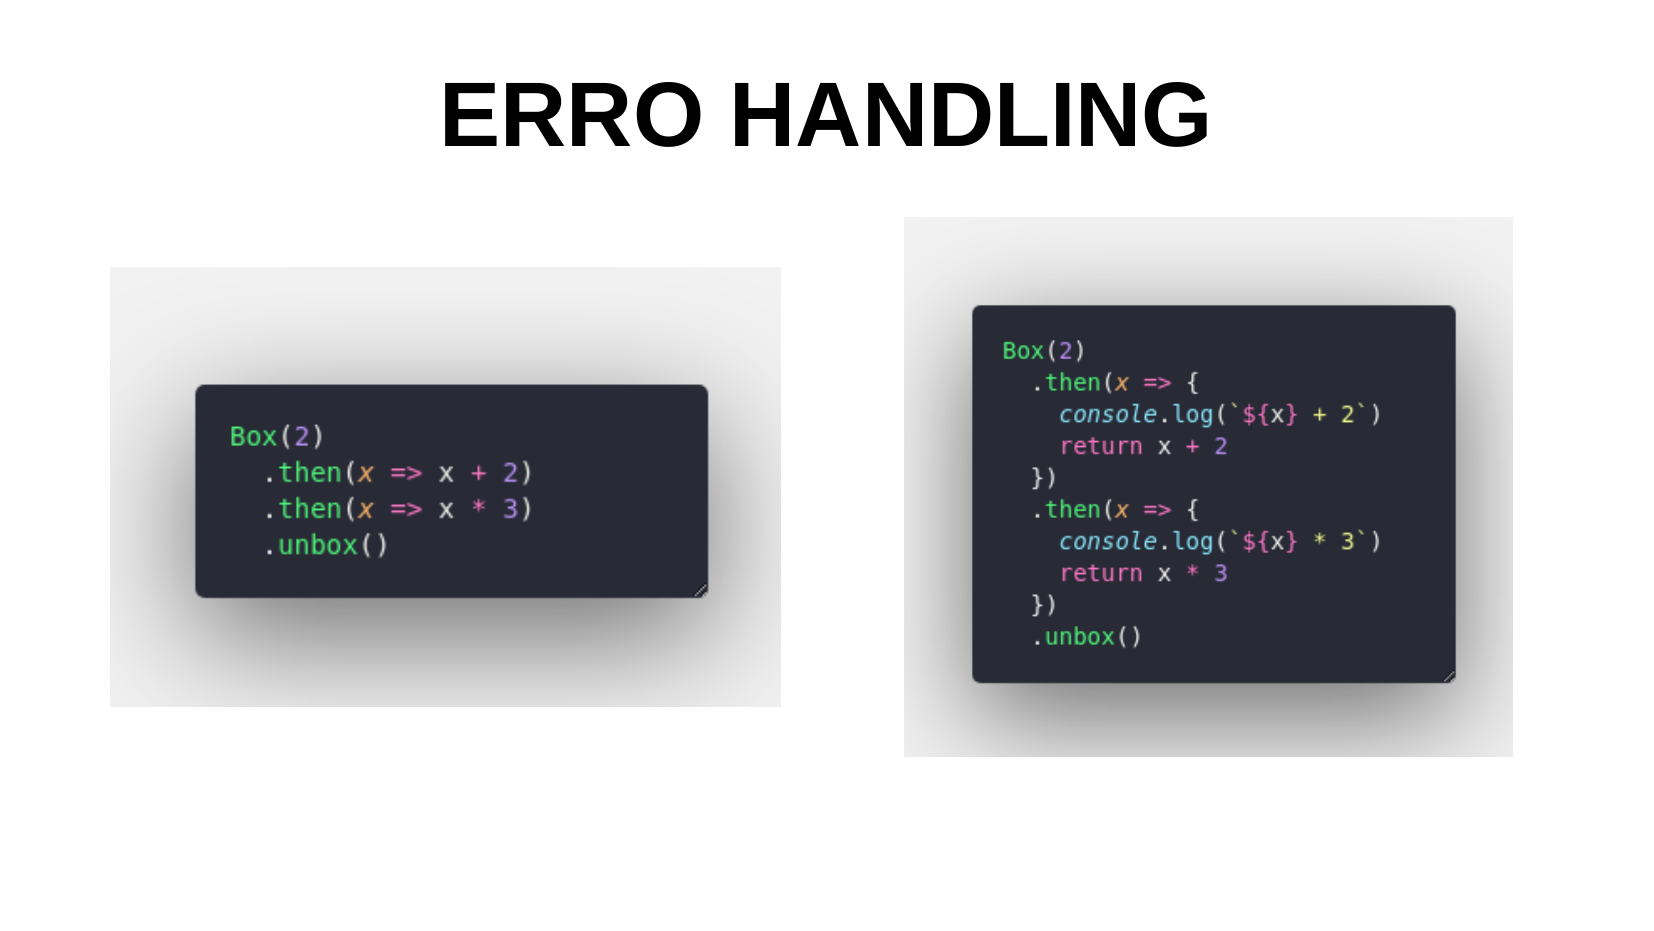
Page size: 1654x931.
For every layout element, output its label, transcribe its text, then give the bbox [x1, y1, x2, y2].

picture [904, 217, 1513, 758]
picture [110, 267, 781, 707]
title ERRO HANDLING [82, 37, 1571, 193]
